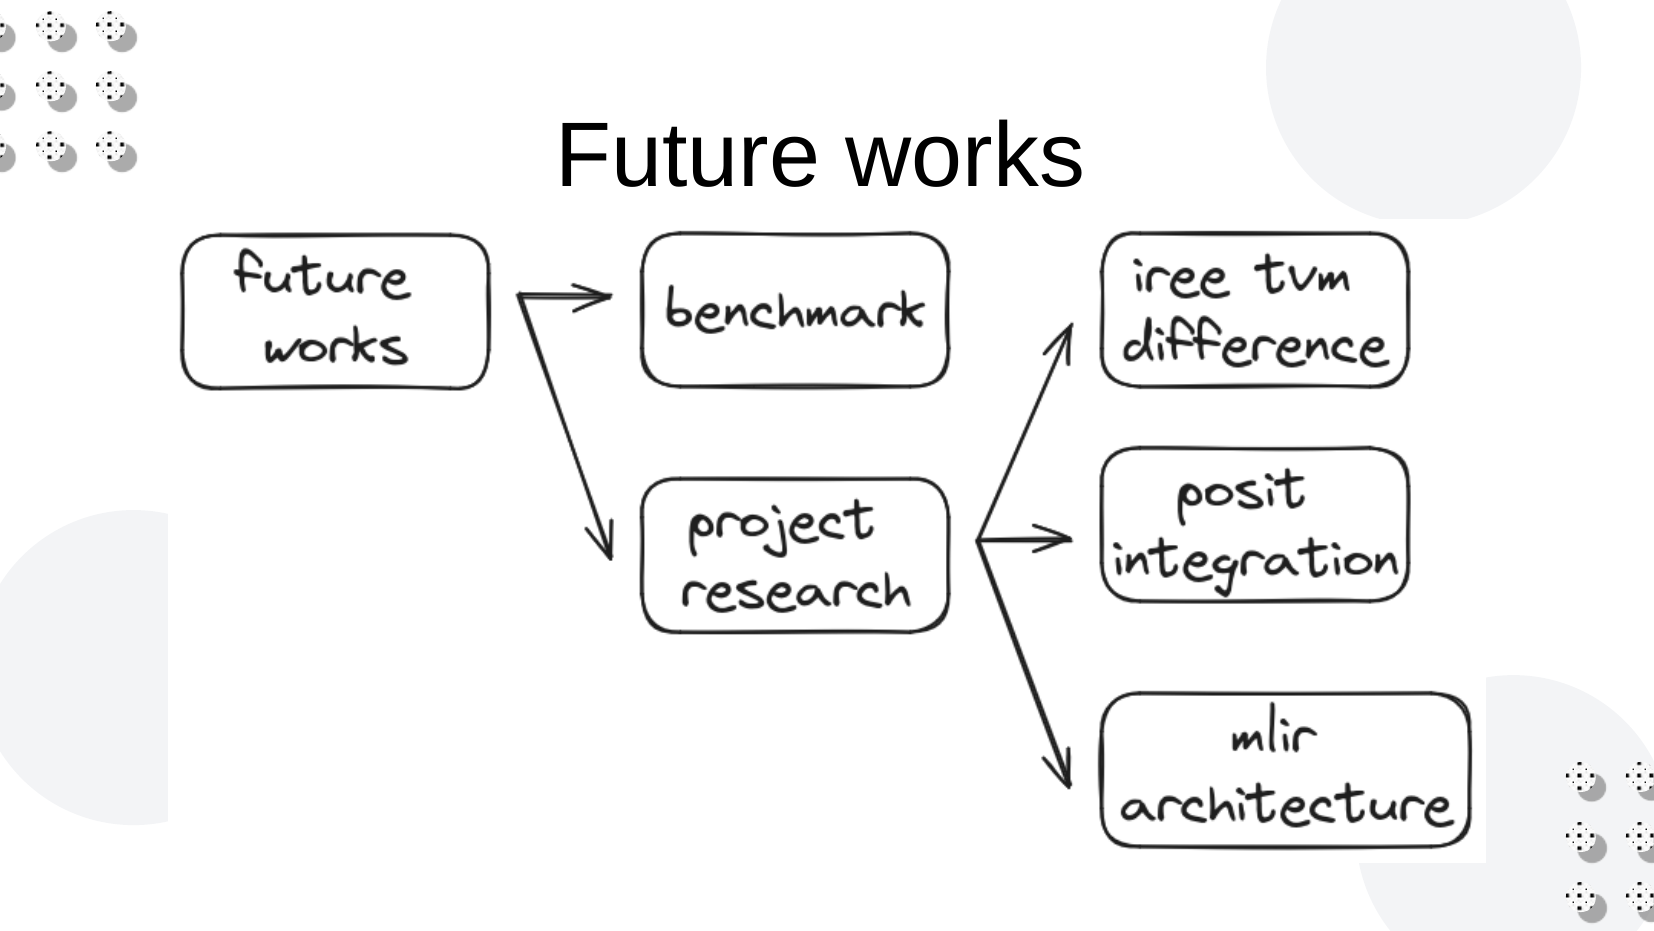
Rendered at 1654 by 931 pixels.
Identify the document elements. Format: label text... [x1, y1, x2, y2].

picture [1625, 881, 1654, 912]
picture [35, 11, 66, 42]
picture [35, 71, 66, 102]
picture [1625, 821, 1654, 853]
picture [168, 219, 1486, 863]
picture [1565, 882, 1596, 913]
picture [1625, 761, 1654, 792]
picture [0, 134, 7, 159]
picture [99, 71, 122, 76]
picture [0, 74, 6, 99]
picture [1565, 761, 1596, 793]
picture [35, 131, 67, 162]
picture [1565, 821, 1596, 853]
picture [0, 14, 6, 39]
title Future works [76, 76, 1565, 233]
picture [95, 11, 126, 42]
